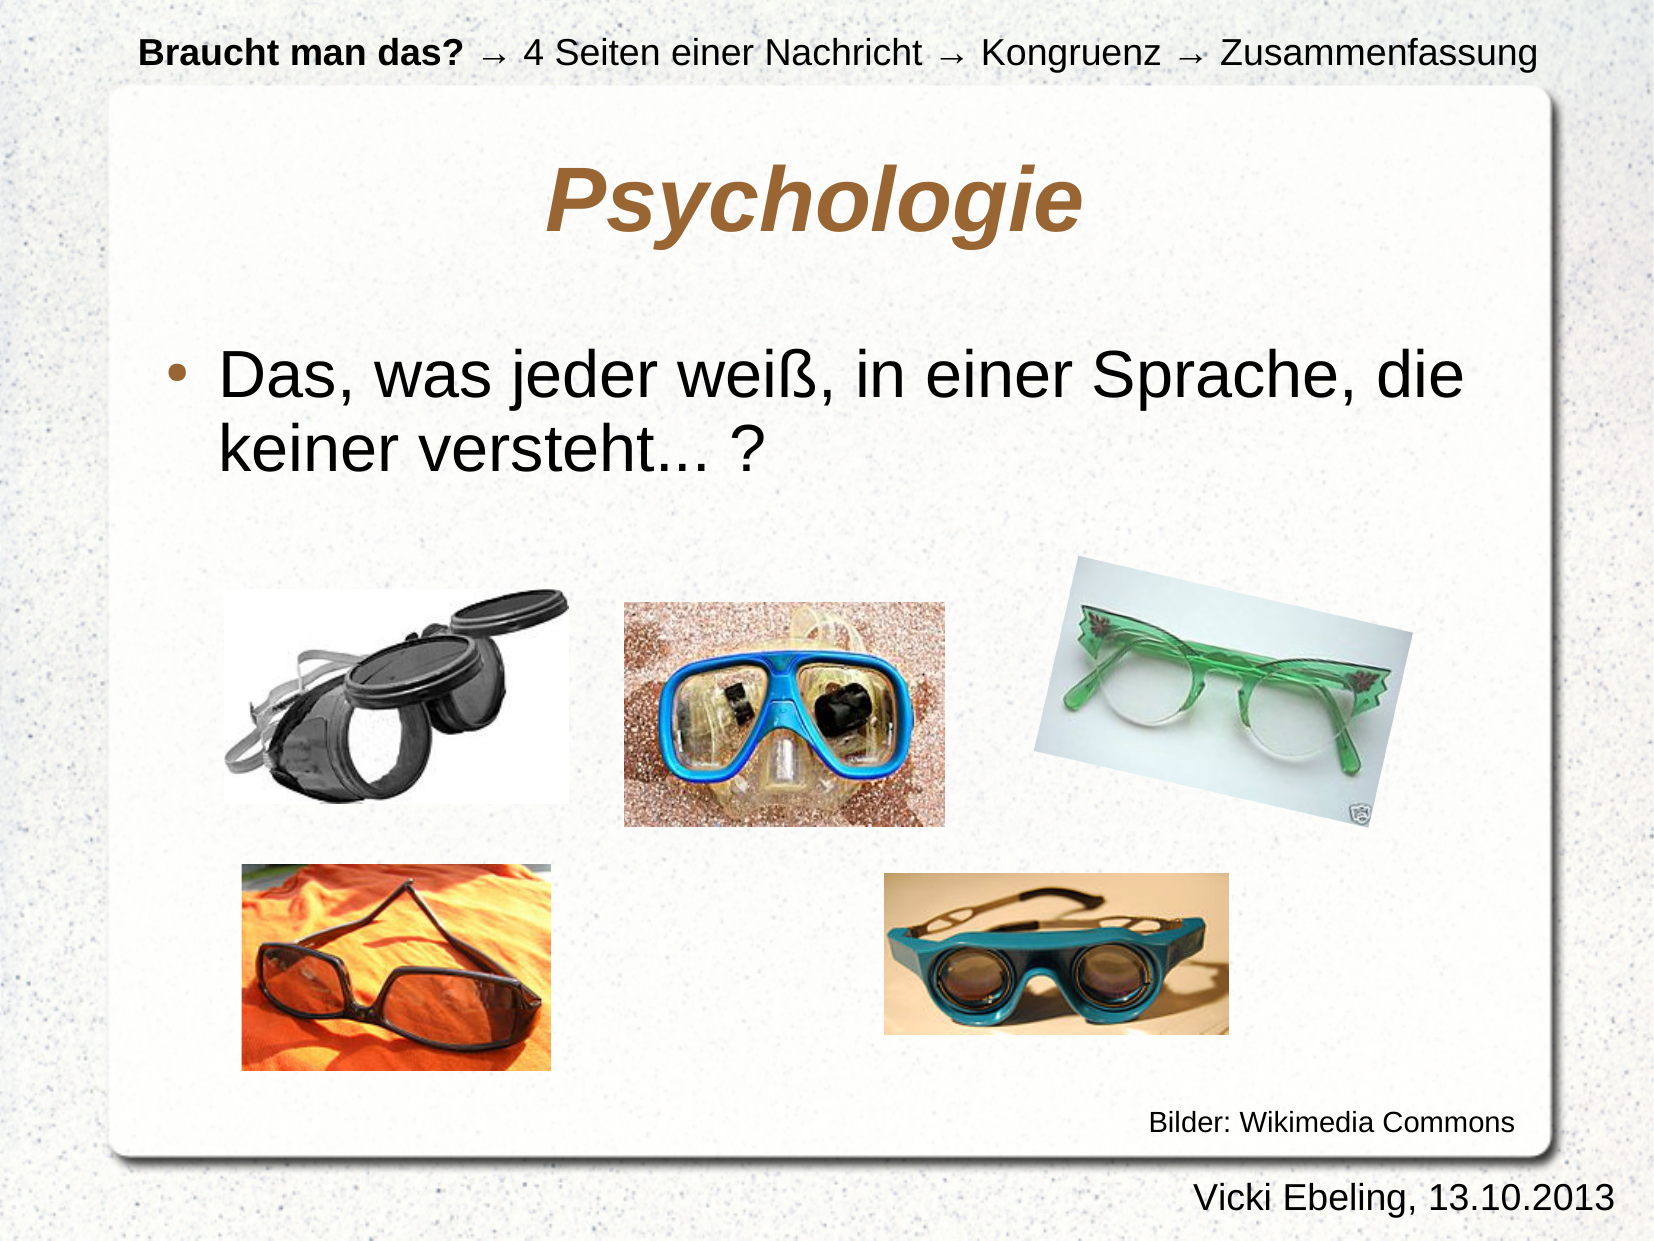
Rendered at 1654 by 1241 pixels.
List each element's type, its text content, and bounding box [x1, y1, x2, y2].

text_box Bilder: Wikimedia Commons [1133, 1098, 1532, 1147]
text_box Braucht man das? → 4 Seiten einer Nachricht → Kongruenz → Zusammenfassung [123, 23, 1554, 81]
text_box Vicki Ebeling, 13.10.2013 [1178, 1169, 1630, 1227]
title Psychologie [118, 96, 1536, 304]
list Das, was jeder weiß, in einer Sprache, die keiner versteht... ? [147, 336, 1506, 1056]
picture [0, 0, 1654, 1241]
